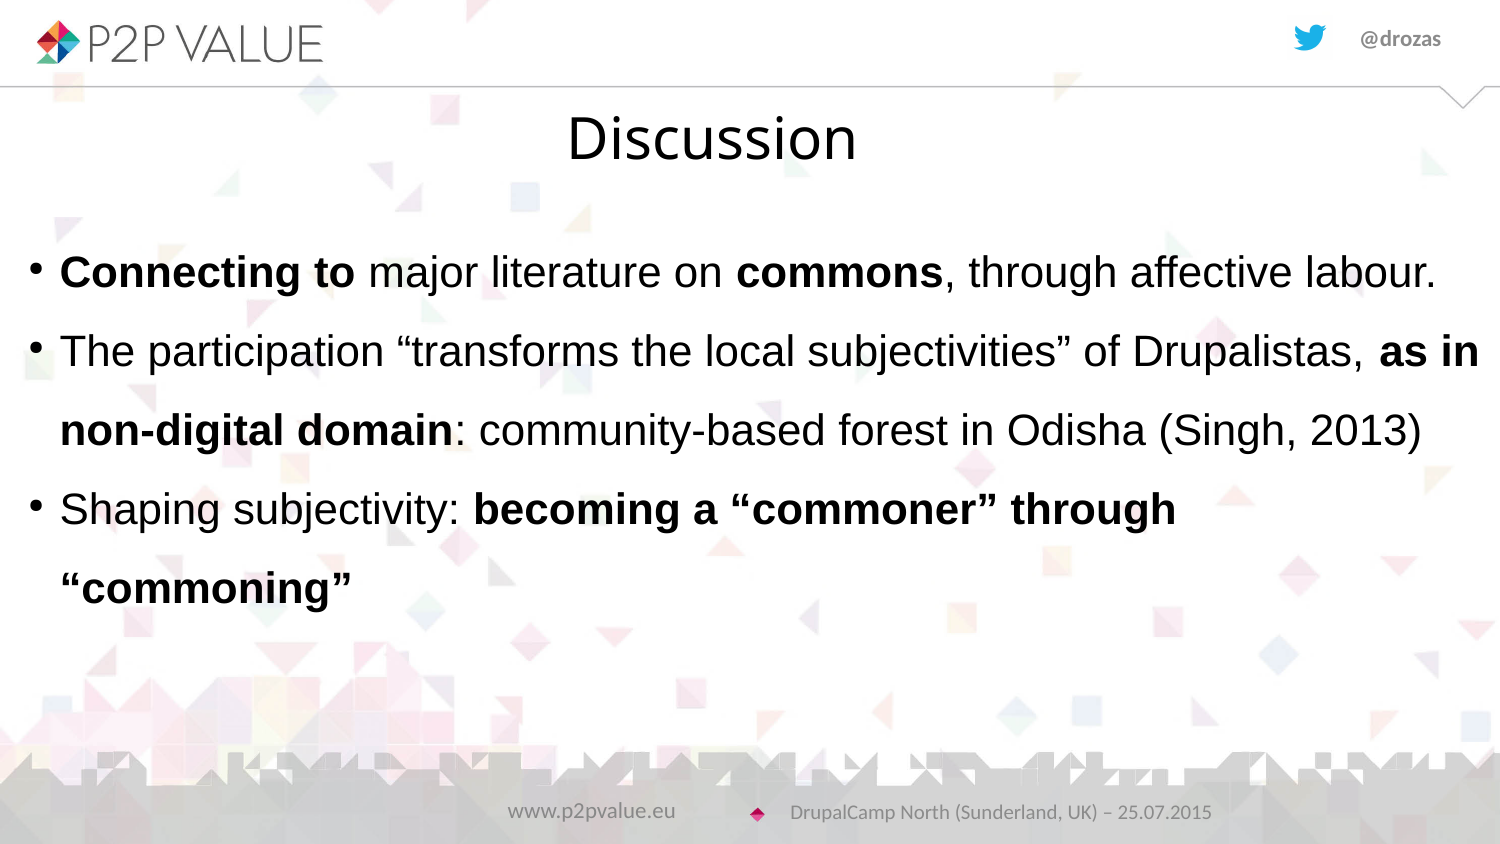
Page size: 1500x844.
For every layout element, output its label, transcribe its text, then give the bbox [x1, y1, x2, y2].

text_box DrupalCamp North (Sunderland, UK) – 25.07.2015 [777, 788, 1470, 834]
text_box @drozas [1333, 15, 1455, 60]
subtitle Connecting to major literature on commons, through affective labour. The participation “transforms the local subjectivities” of Drupalistas, as in non-digital domain: community-based forest in Odisha (Singh, 2013) Shaping subjectivity: becoming a “commoner” through “commoning” [15, 210, 1496, 766]
title Discussion [60, 92, 1366, 181]
picture [0, 0, 1500, 844]
text_box www.p2pvalue.eu [501, 789, 720, 829]
